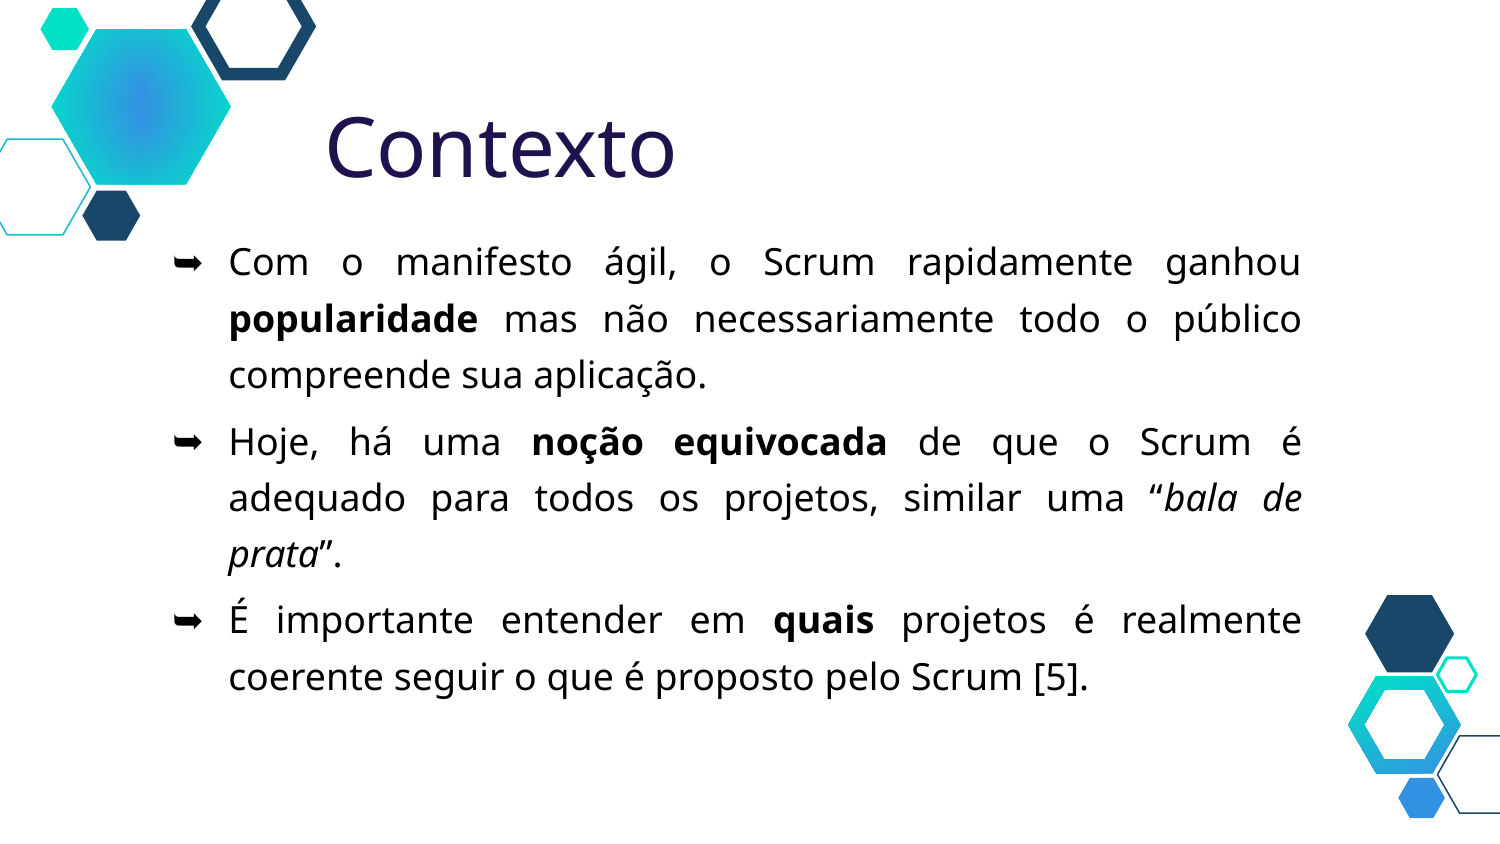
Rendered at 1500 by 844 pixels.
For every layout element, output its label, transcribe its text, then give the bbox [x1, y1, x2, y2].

title Contexto [309, 103, 1121, 209]
list Com o manifesto ágil, o Scrum rapidamente ganhou popularidade mas não necessariamente todo o público compreende sua aplicação. Hoje, há uma noção equivocada de que o Scrum é adequado para todos os projetos, similar uma “bala de prata”. É importante entender em quais projetos é realmente coerente seguir o que é proposto pelo Scrum [5]. [138, 212, 1318, 750]
